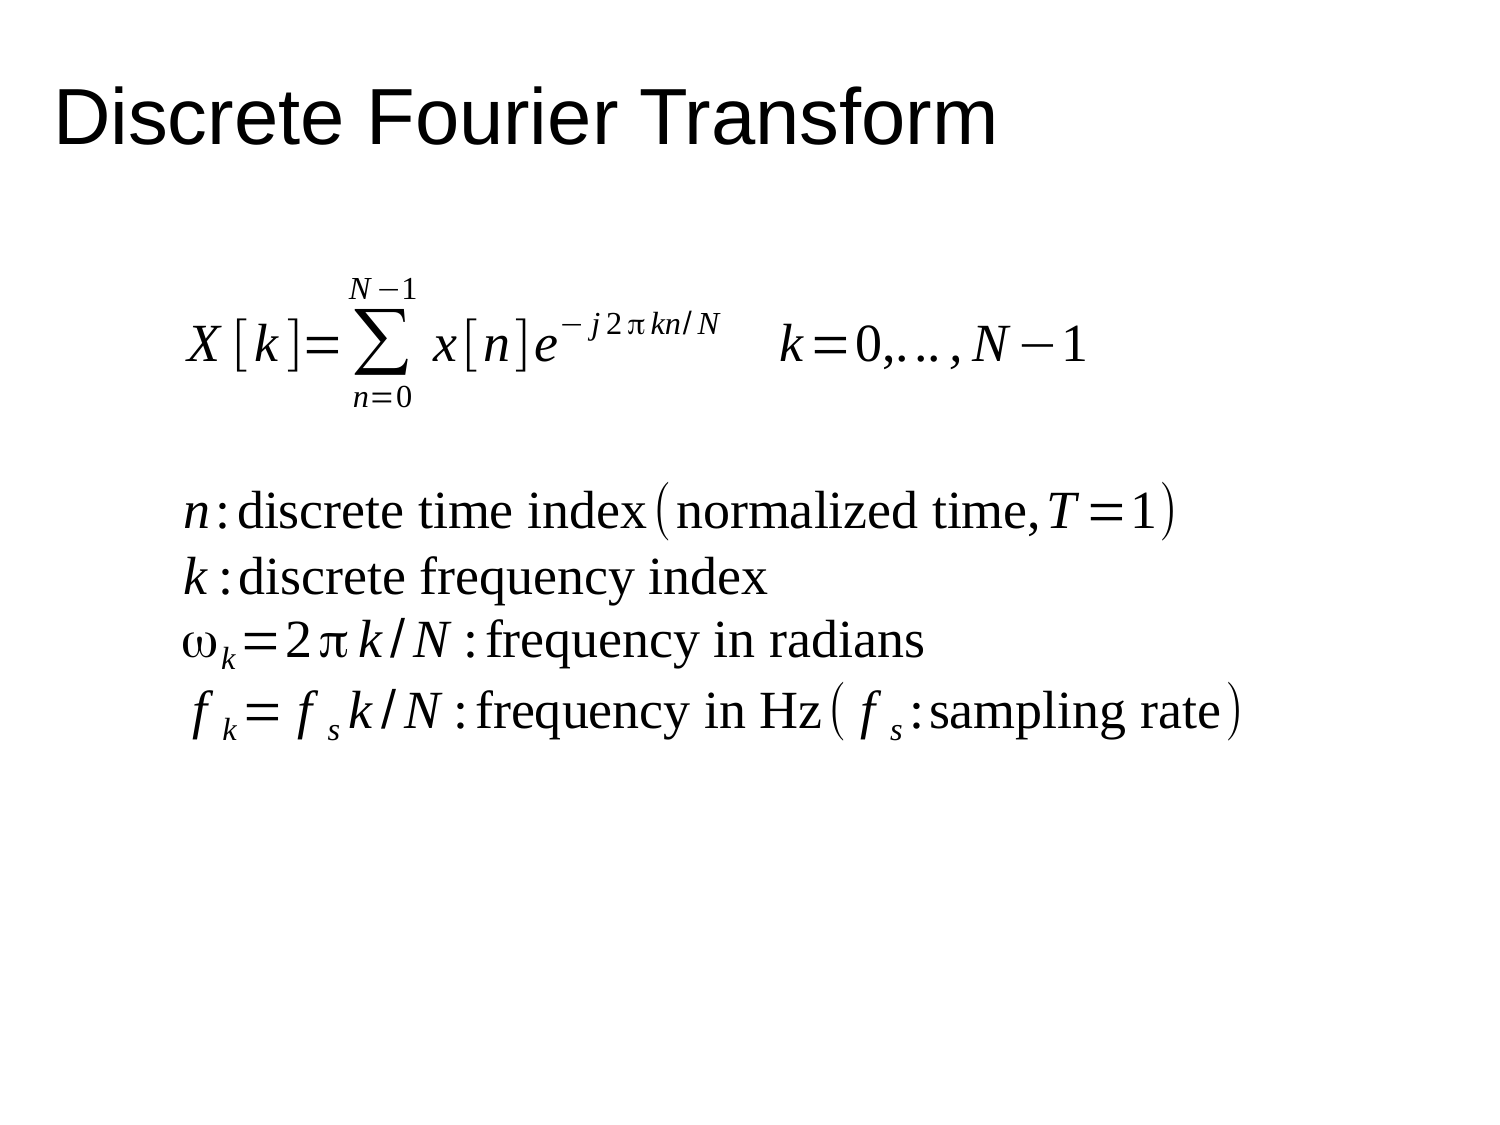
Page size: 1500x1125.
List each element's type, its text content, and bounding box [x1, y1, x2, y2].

title Discrete Fourier Transform [53, 19, 1403, 207]
chart [175, 270, 1250, 748]
